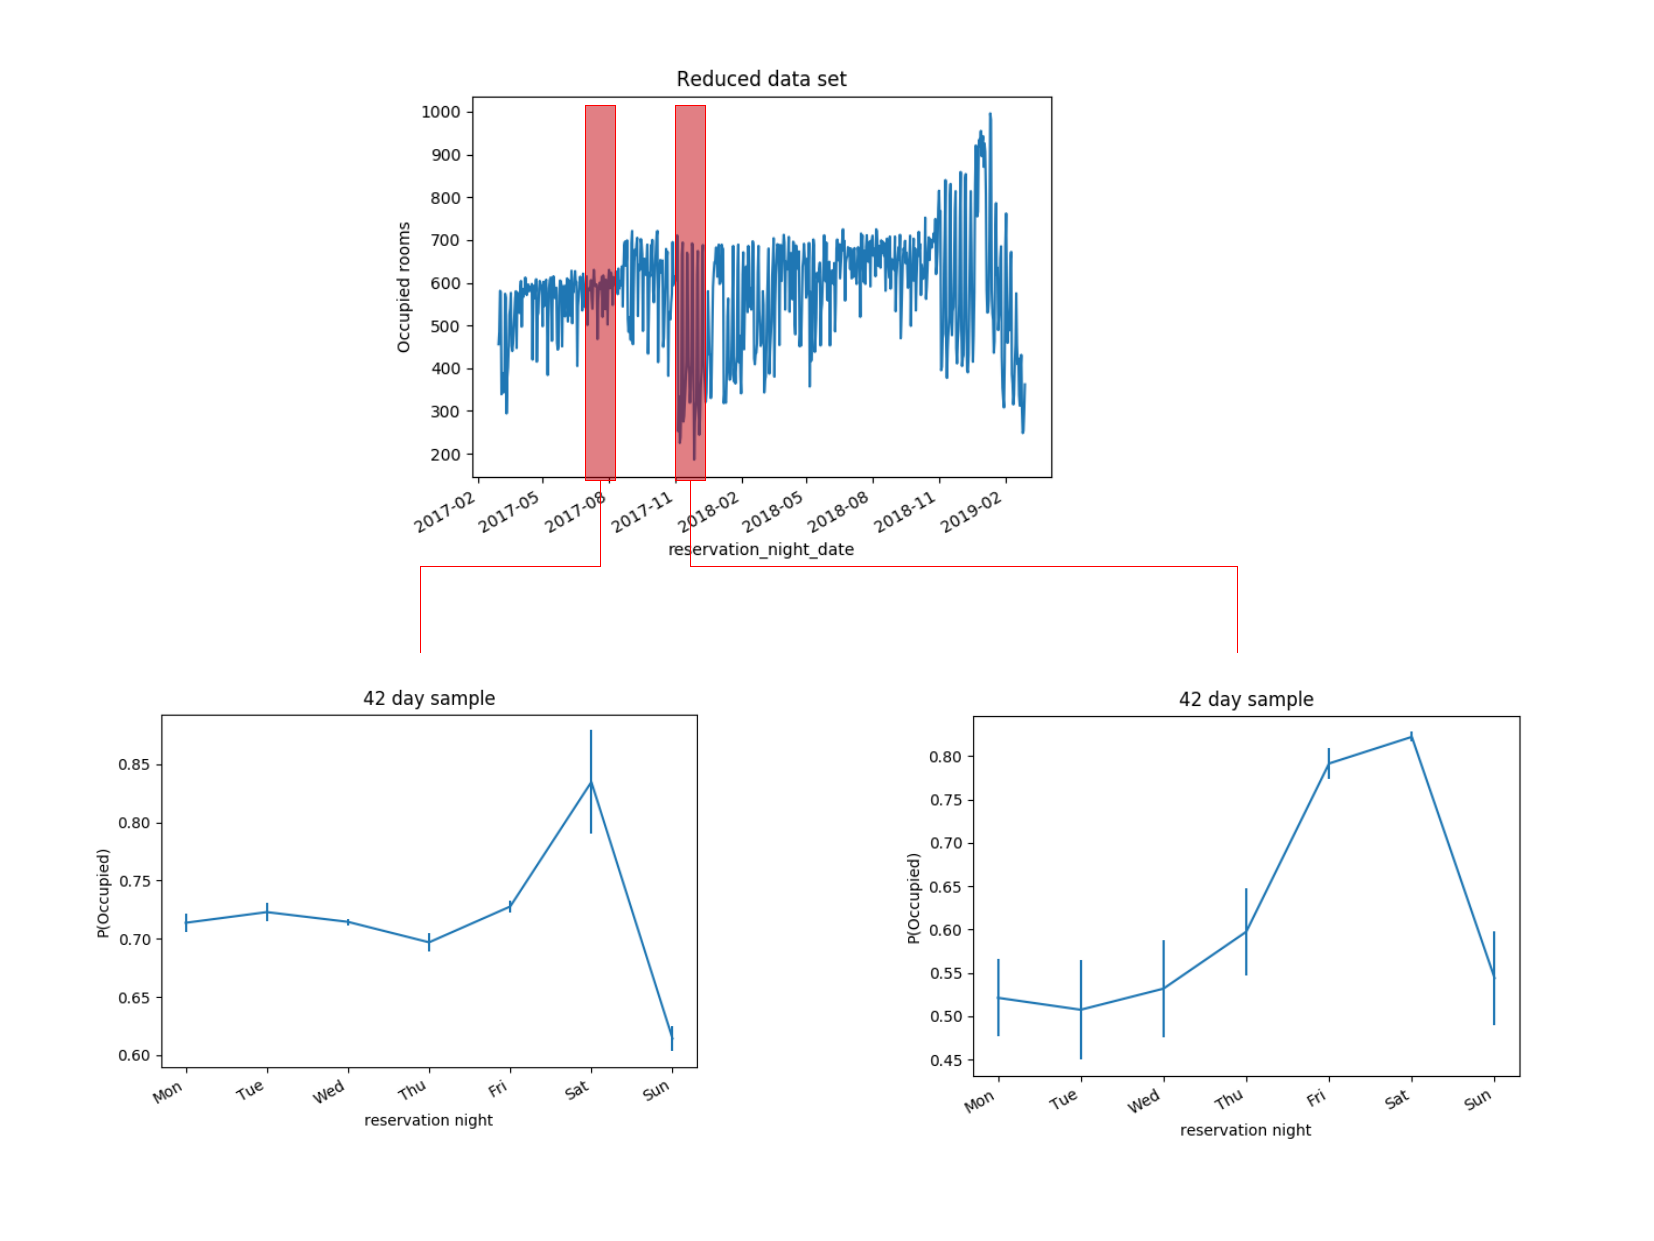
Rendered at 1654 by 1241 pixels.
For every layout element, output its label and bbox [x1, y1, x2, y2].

picture [75, 652, 766, 1171]
picture [379, 29, 1126, 589]
picture [885, 652, 1590, 1182]
text_box [675, 105, 706, 481]
text_box [585, 105, 616, 481]
